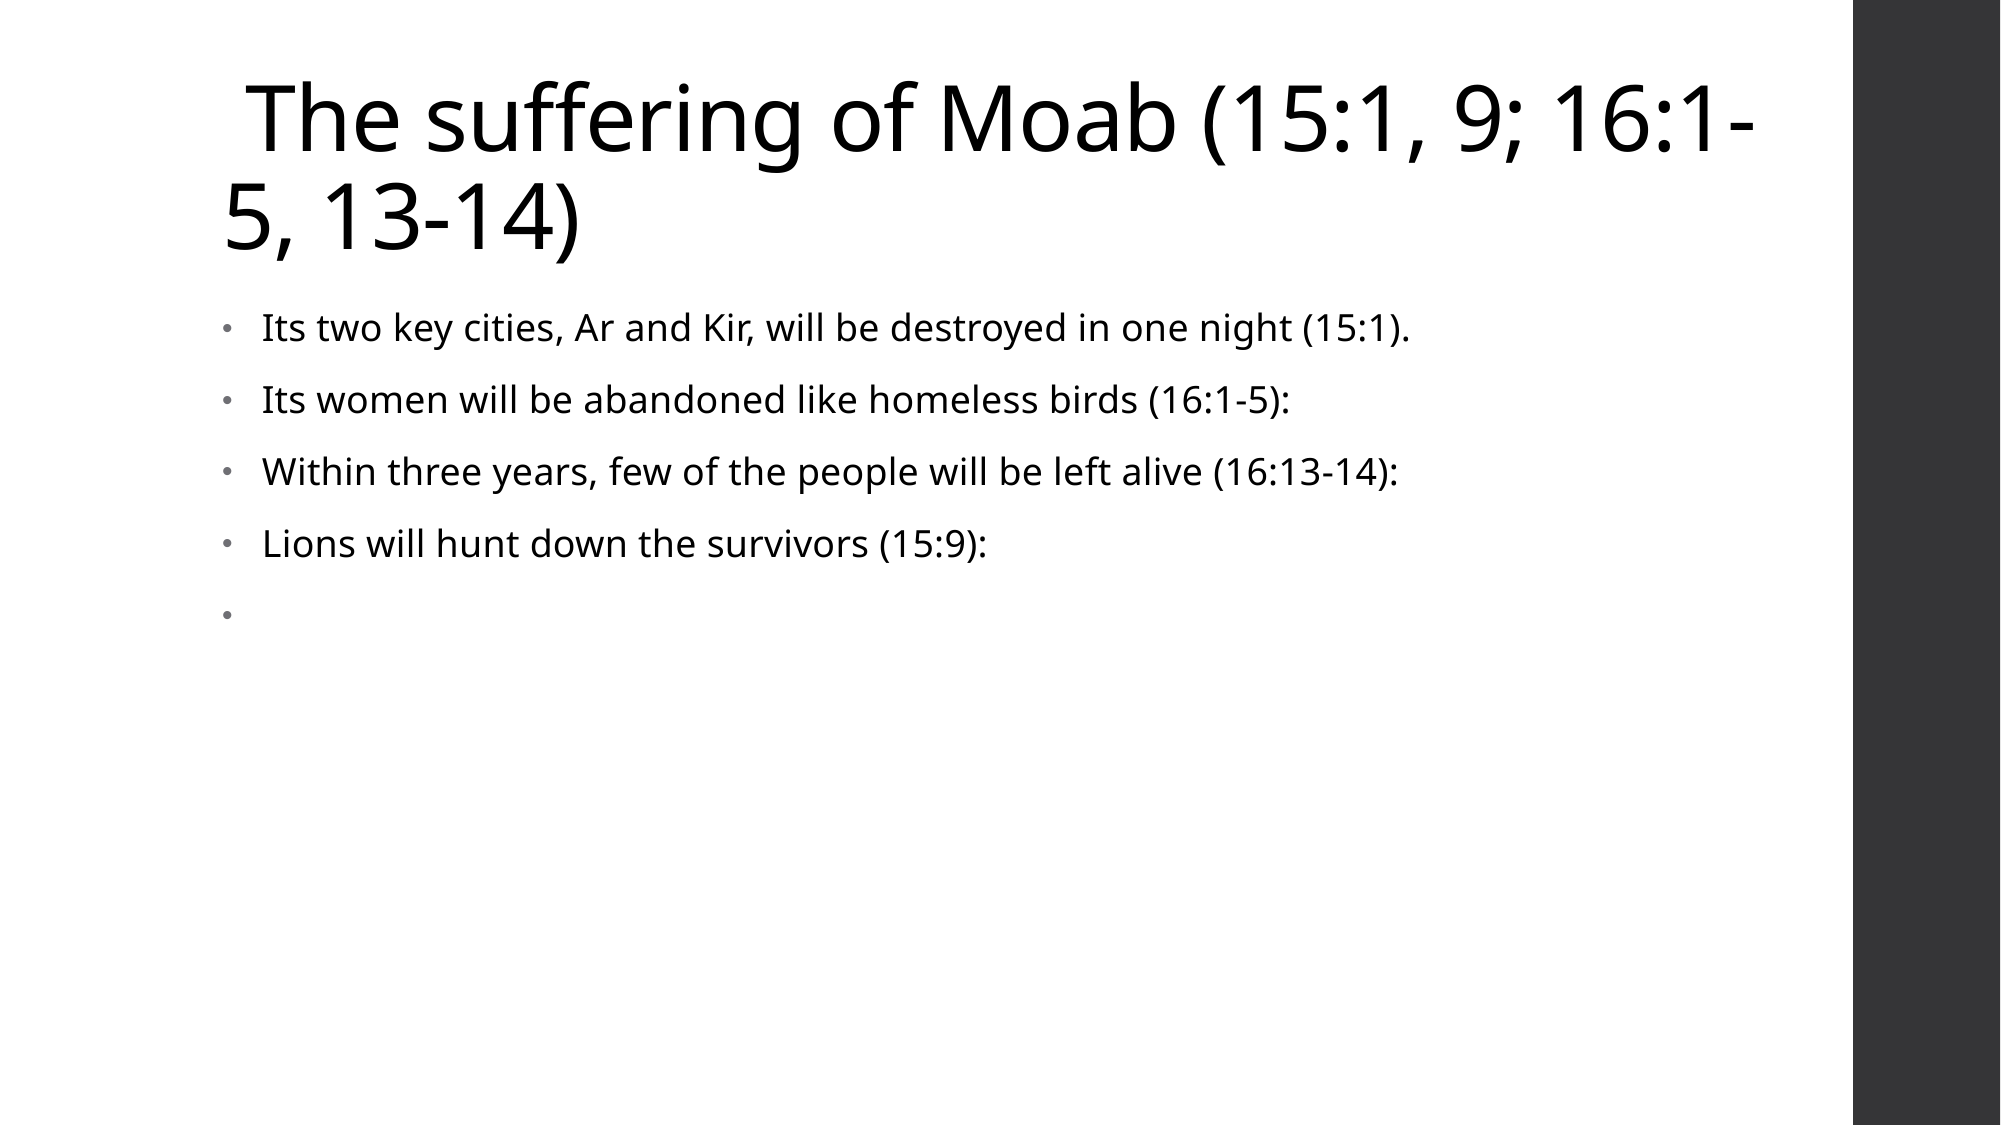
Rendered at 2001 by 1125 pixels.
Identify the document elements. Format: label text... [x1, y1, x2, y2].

list Its two key cities, Ar and Kir, will be destroyed in one night (15:1). Its women will be abandoned like homeless birds (16:1-5): Within three years, few of the people will be left alive (16:13-14): Lions will hunt down the survivors (15:9): [206, 299, 1617, 1014]
title The suffering of Moab (15:1, 9; 16:1-5, 13-14) [206, 60, 1797, 278]
